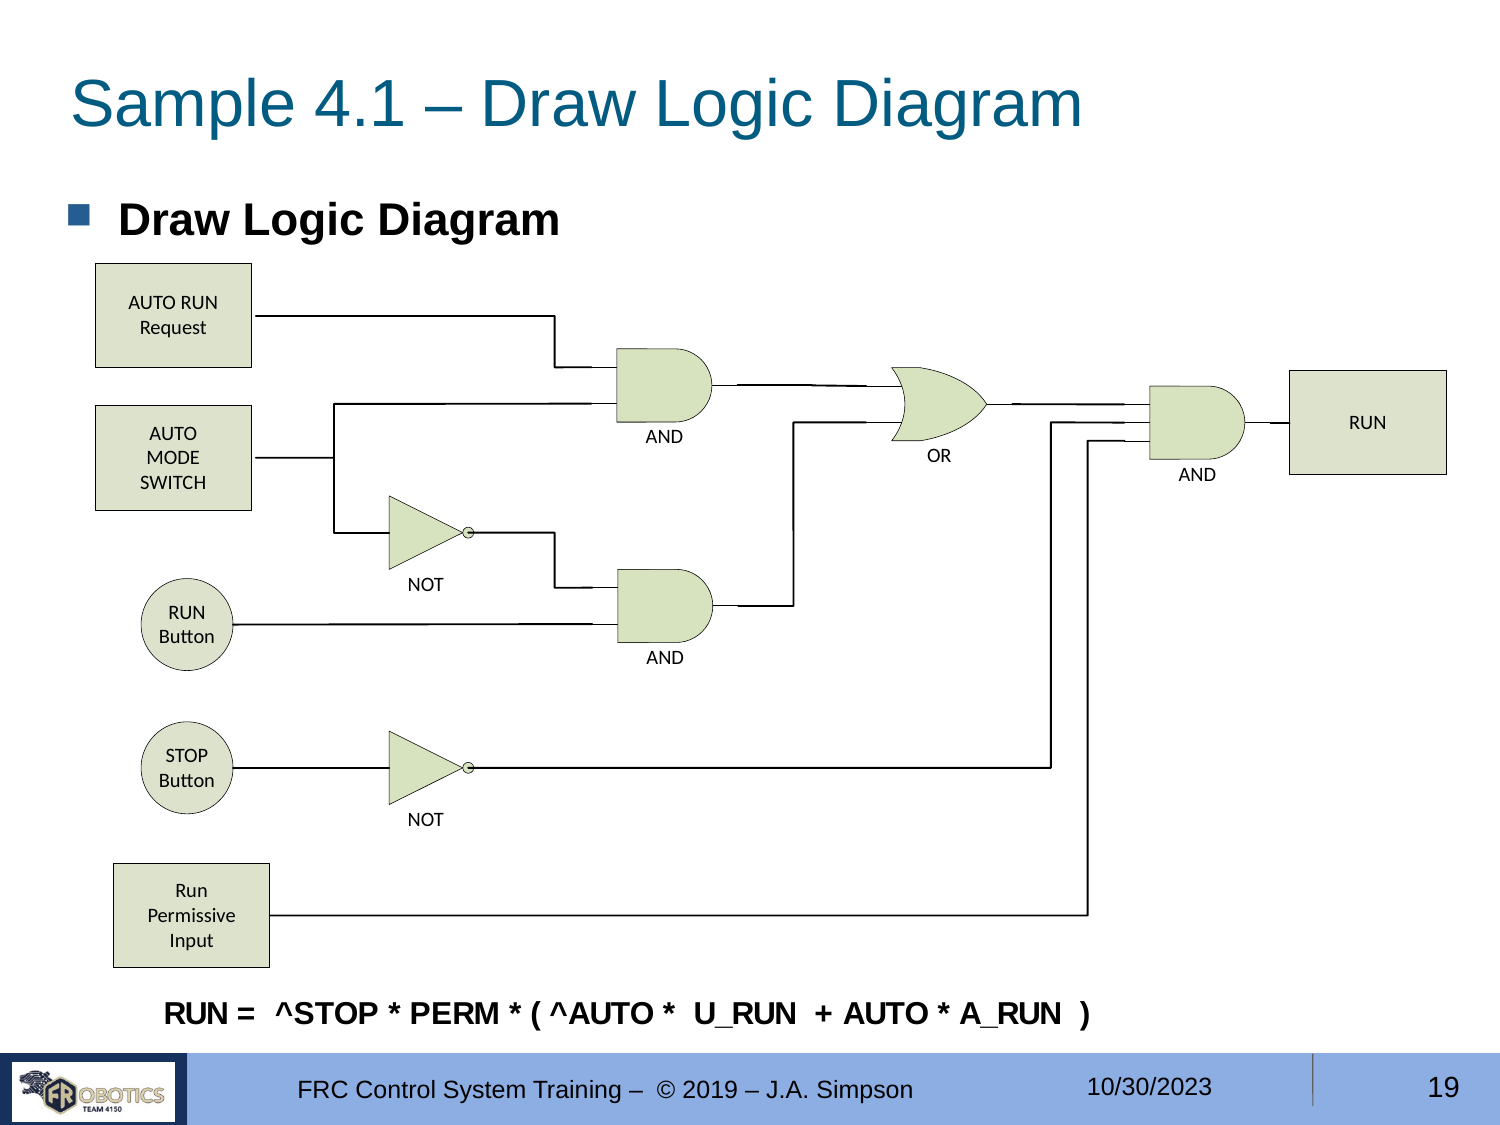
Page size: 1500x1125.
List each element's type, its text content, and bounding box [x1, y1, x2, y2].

title Sample 4.1 – Draw Logic Diagram [55, 52, 1443, 148]
picture [12, 1062, 175, 1122]
list Draw Logic Diagram [55, 181, 1441, 257]
slide_number 10/30/2023 [1012, 1071, 1288, 1100]
picture [94, 262, 1447, 968]
picture [160, 993, 1374, 1034]
slide_number <number> [1337, 1072, 1475, 1100]
footer FRC Control System Training – © 2019 – J.A. Simpson [225, 1074, 988, 1103]
